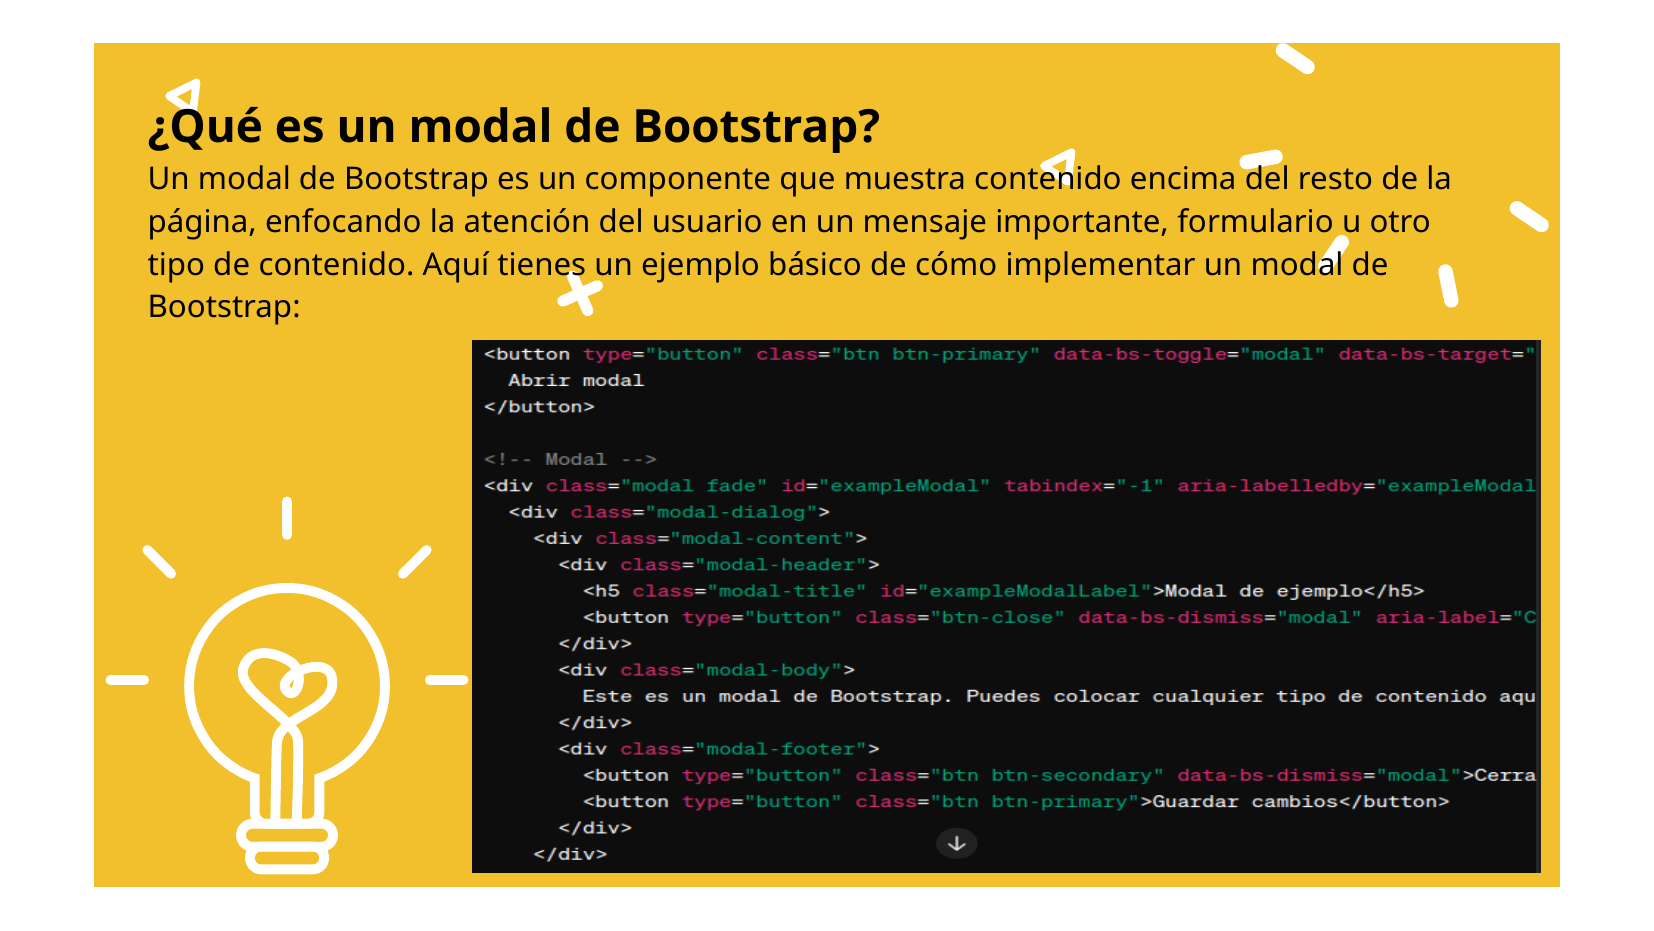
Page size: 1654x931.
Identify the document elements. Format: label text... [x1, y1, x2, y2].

title ¿Qué es un modal de Bootstrap? Un modal de Bootstrap es un componente que muestra contenido encima del resto de la página, enfocando la atención del usuario en un mensaje importante, formulario u otro tipo de contenido. Aquí tienes un ejemplo básico de cómo implementar un modal de Bootstrap: [147, 0, 1477, 384]
picture [472, 340, 1541, 873]
